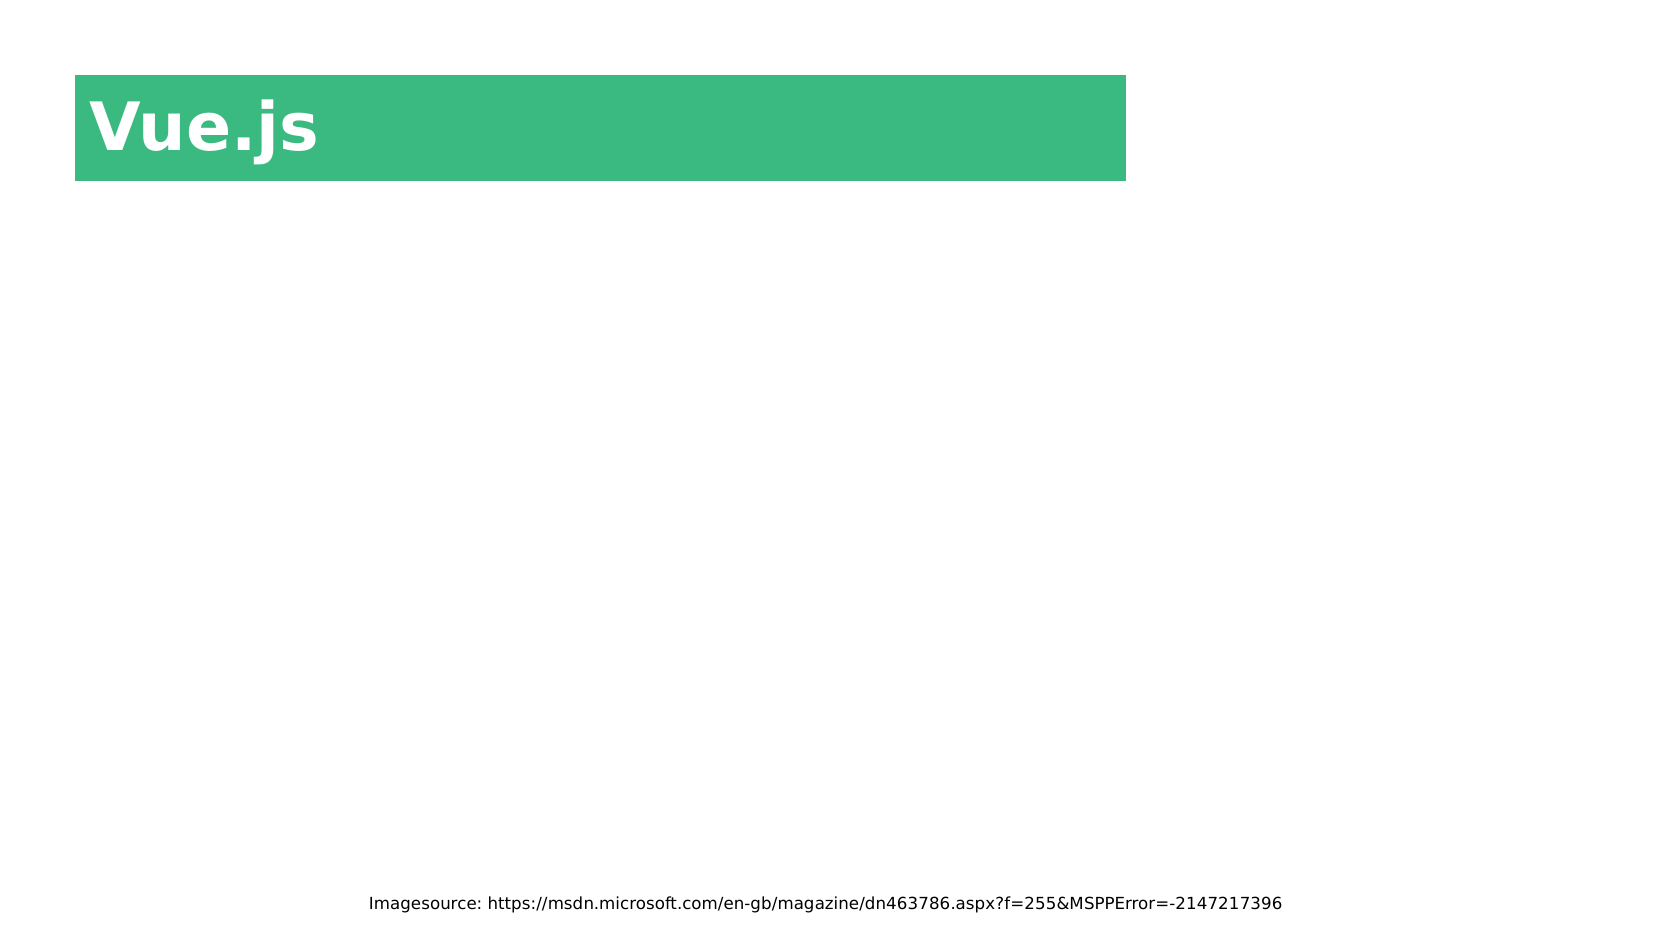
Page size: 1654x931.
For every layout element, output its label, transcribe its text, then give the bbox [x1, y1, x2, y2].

text_box Vue.js [75, 75, 1126, 181]
text_box Imagesource: https://msdn.microsoft.com/en-gb/magazine/dn463786.aspx?f=255&MSPPError=-2147217396 [0, 890, 1654, 917]
